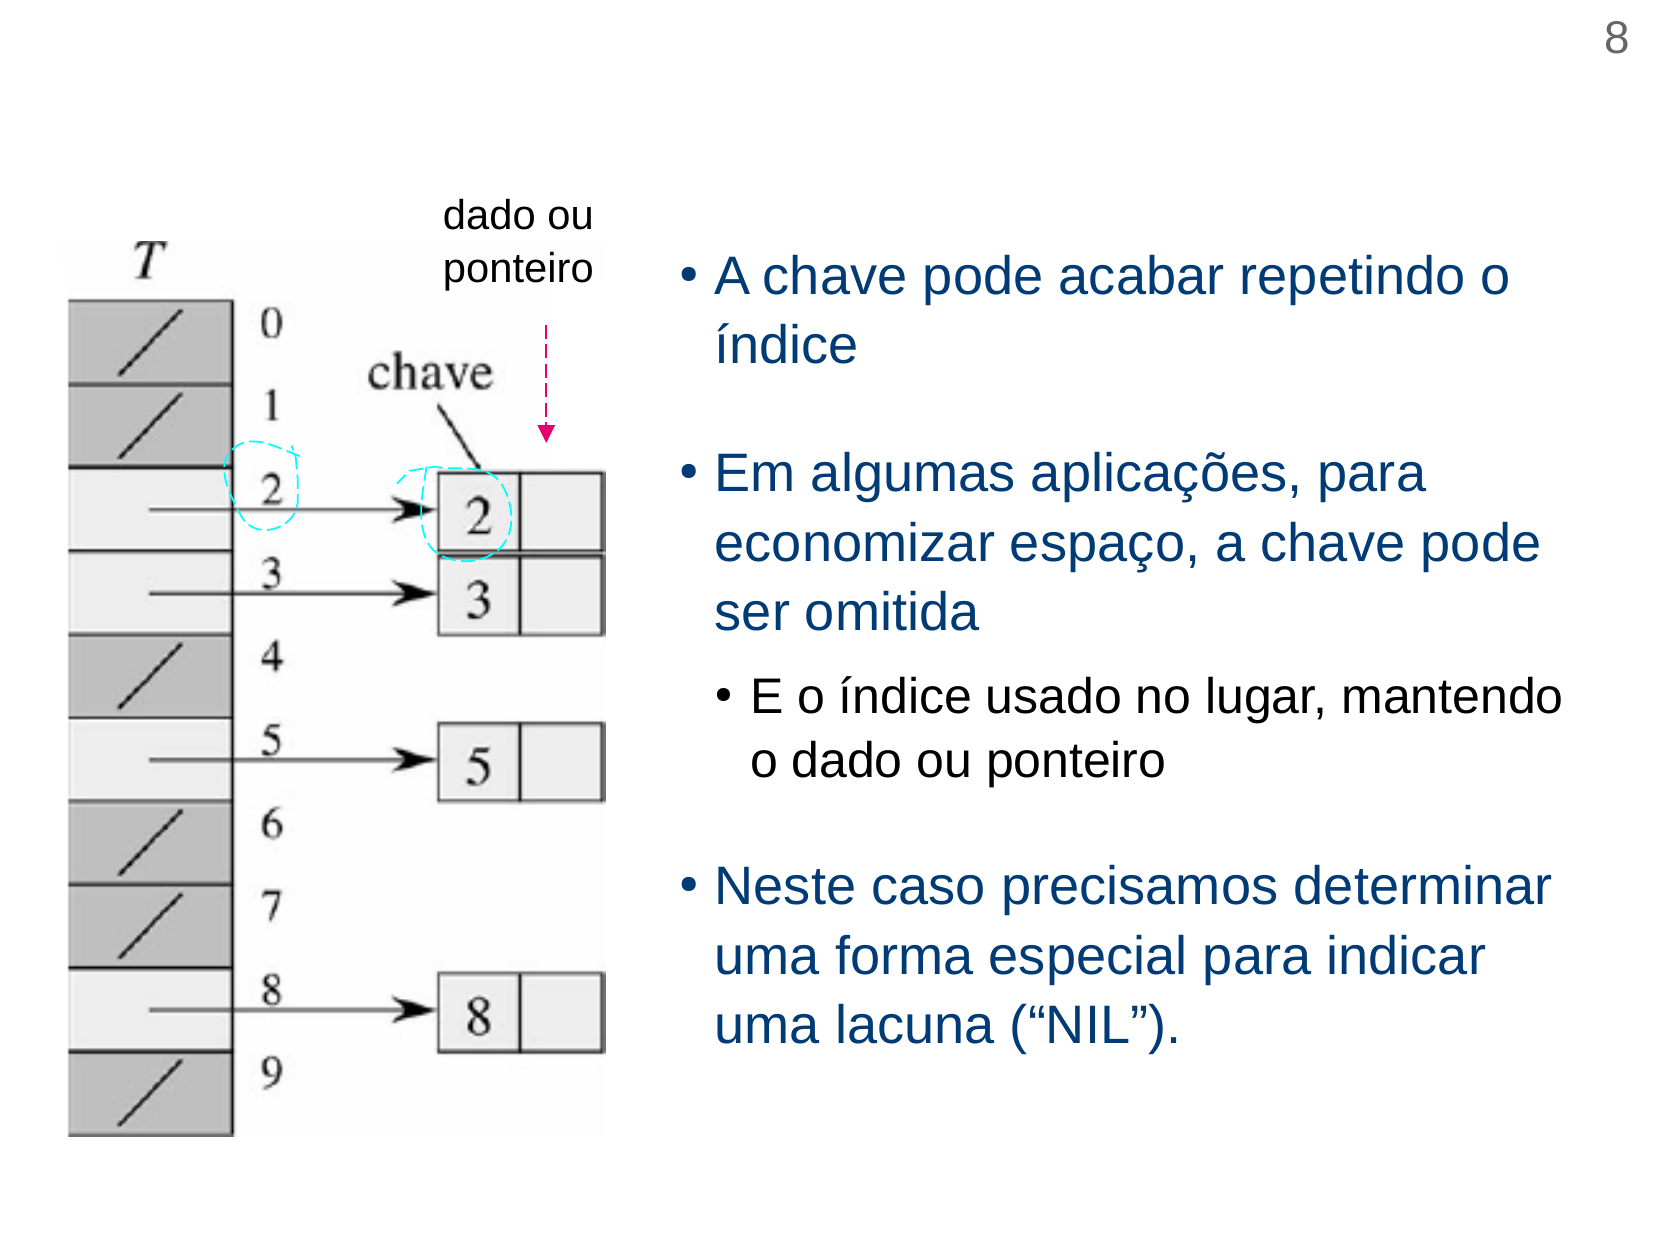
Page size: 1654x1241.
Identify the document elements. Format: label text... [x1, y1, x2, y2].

picture [59, 241, 606, 1137]
list A chave pode acabar repetindo o índice Em algumas aplicações, para economizar espaço, a chave pode ser omitida E o índice usado no lugar, mantendo o dado ou ponteiro Neste caso precisamos determinar uma forma especial para indicar uma lacuna (“NIL”). [679, 236, 1595, 1211]
text_box dado ou ponteiro [428, 177, 635, 325]
